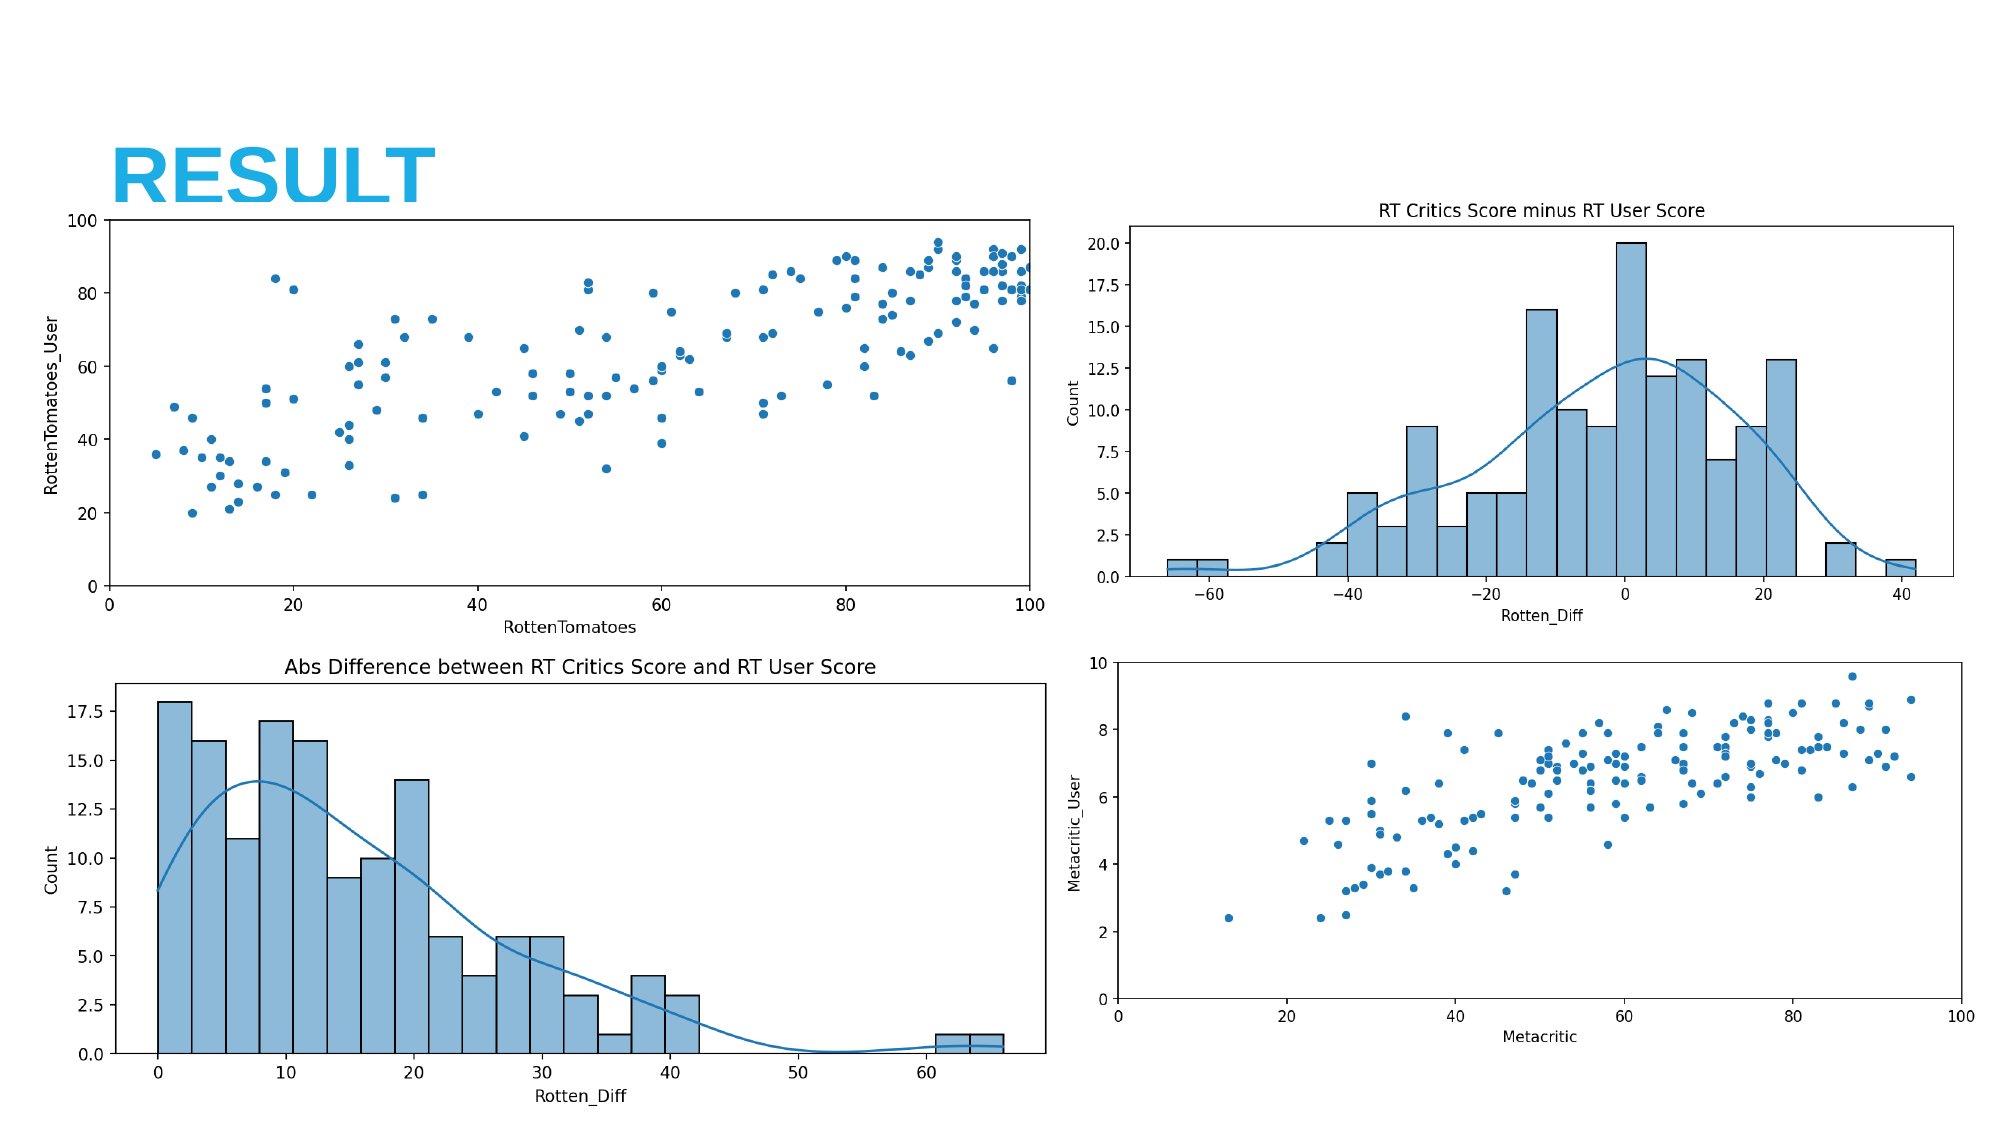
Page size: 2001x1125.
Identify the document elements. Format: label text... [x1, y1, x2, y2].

title Result [95, 115, 1905, 202]
picture [31, 191, 1986, 1118]
